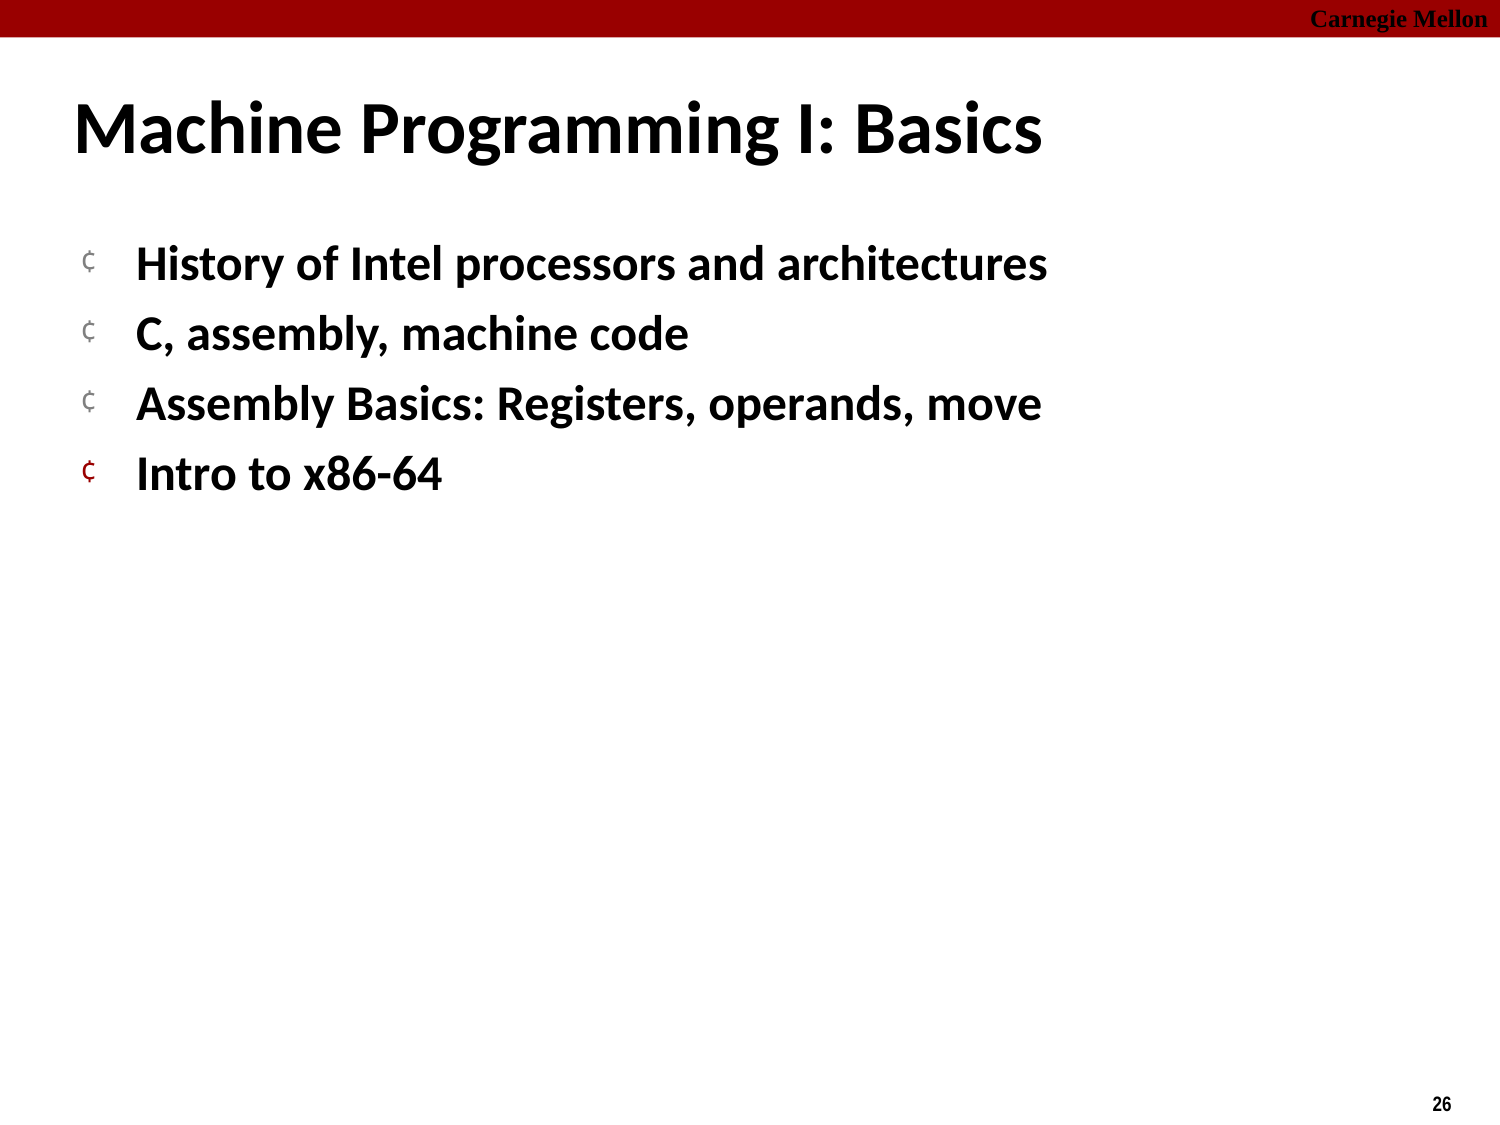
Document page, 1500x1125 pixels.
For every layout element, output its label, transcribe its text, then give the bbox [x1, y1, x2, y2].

title Machine Programming I: Basics [58, 71, 1304, 197]
list History of Intel processors and architectures C, assembly, machine code Assembly Basics: Registers, operands, move Intro to x86-64 [65, 223, 1361, 1040]
